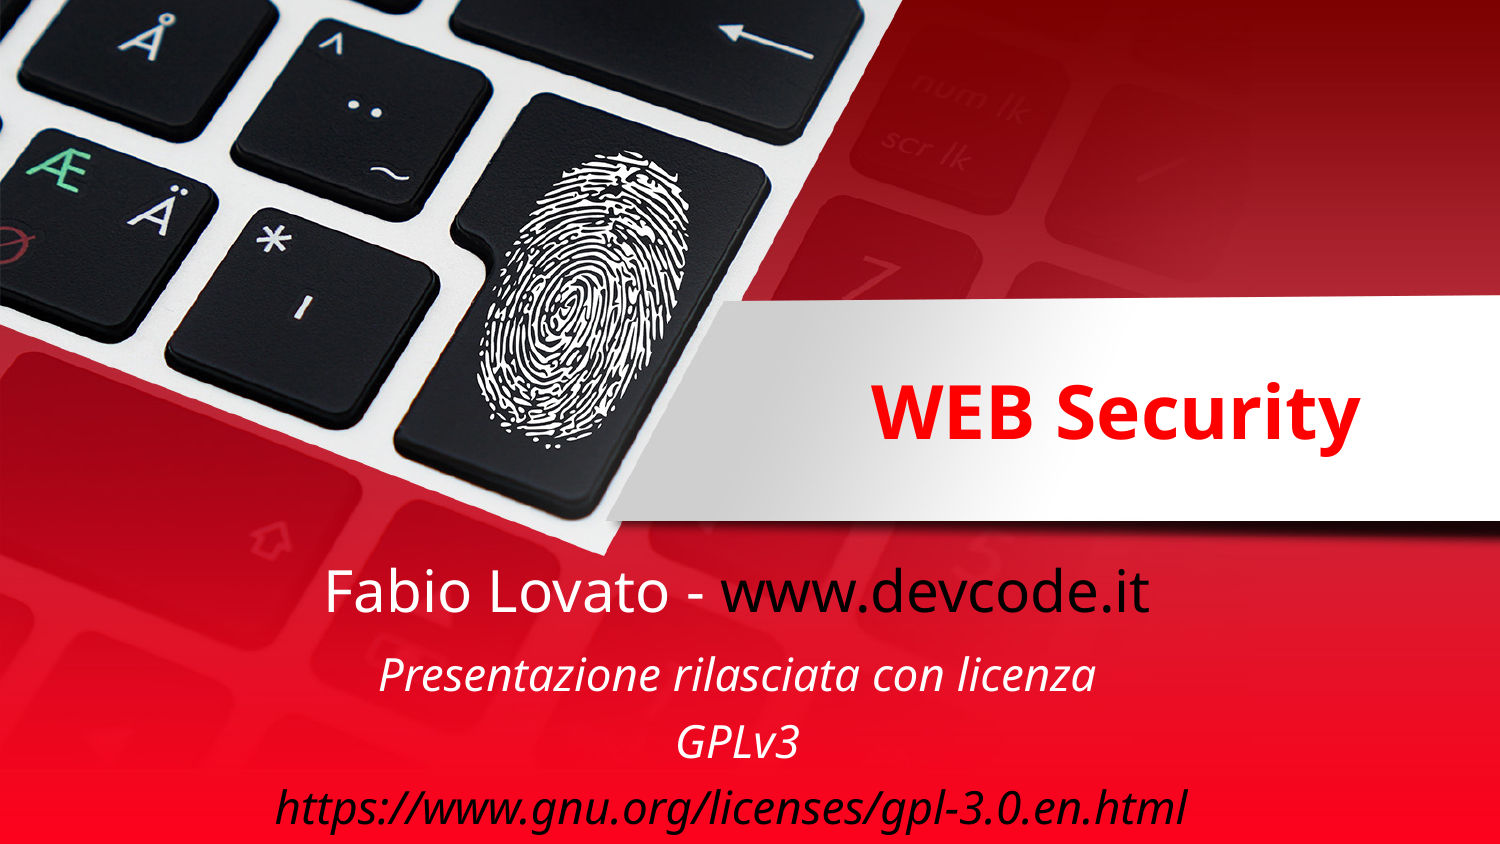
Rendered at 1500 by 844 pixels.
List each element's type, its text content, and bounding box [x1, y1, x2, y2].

subtitle Fabio Lovato - www.devcode.it Presentazione rilasciata con licenza GPLv3 https://www.gnu.org/licenses/gpl-3.0.en.html [98, 547, 1377, 723]
title WEB Security [98, 296, 1377, 523]
picture [0, 0, 1500, 844]
